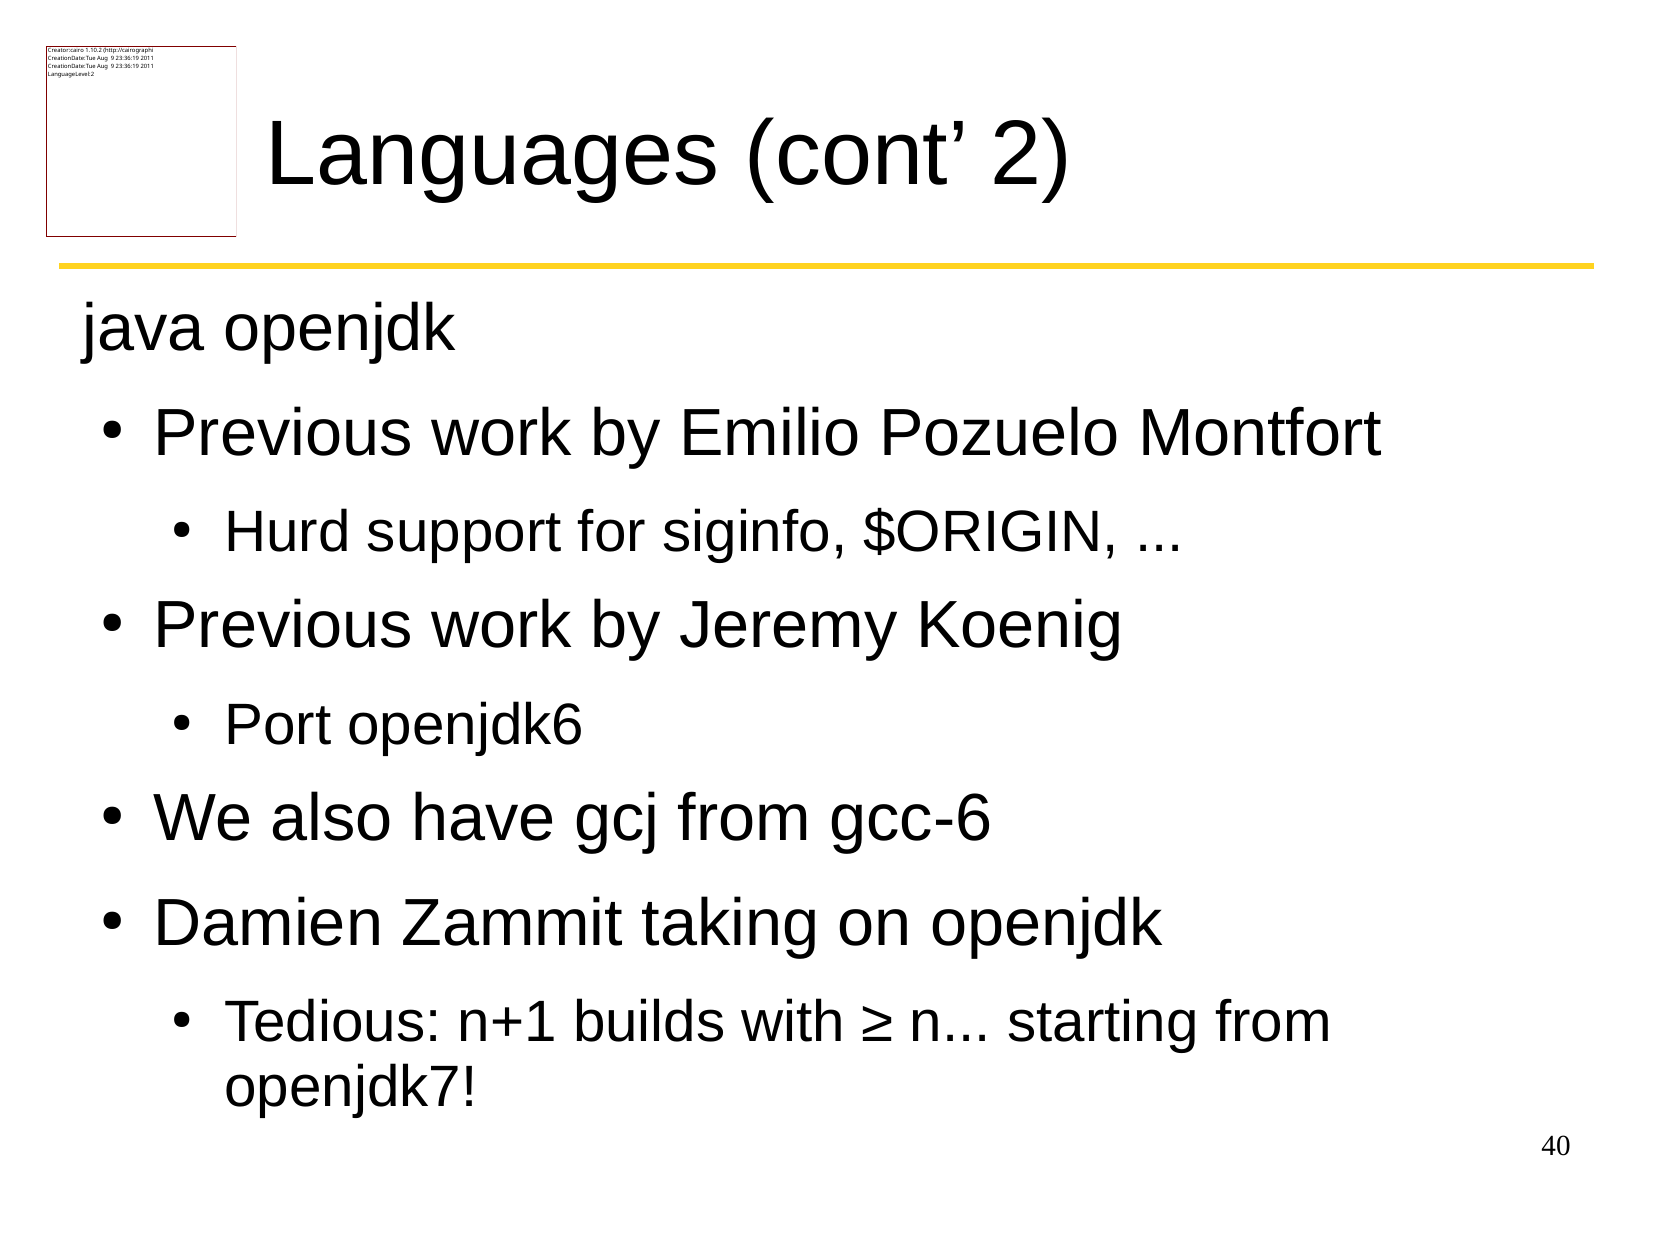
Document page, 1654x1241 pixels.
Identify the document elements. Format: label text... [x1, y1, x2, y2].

list java openjdk Previous work by Emilio Pozuelo Montfort Hurd support for siginfo, $ORIGIN, ... Previous work by Jeremy Koenig Port openjdk6 We also have gcj from gcc-6 Damien Zammit taking on openjdk Tedious: n+1 builds with ≥ n... starting from openjdk7! [82, 290, 1571, 1152]
title Languages (cont’ 2) [265, 49, 1571, 257]
